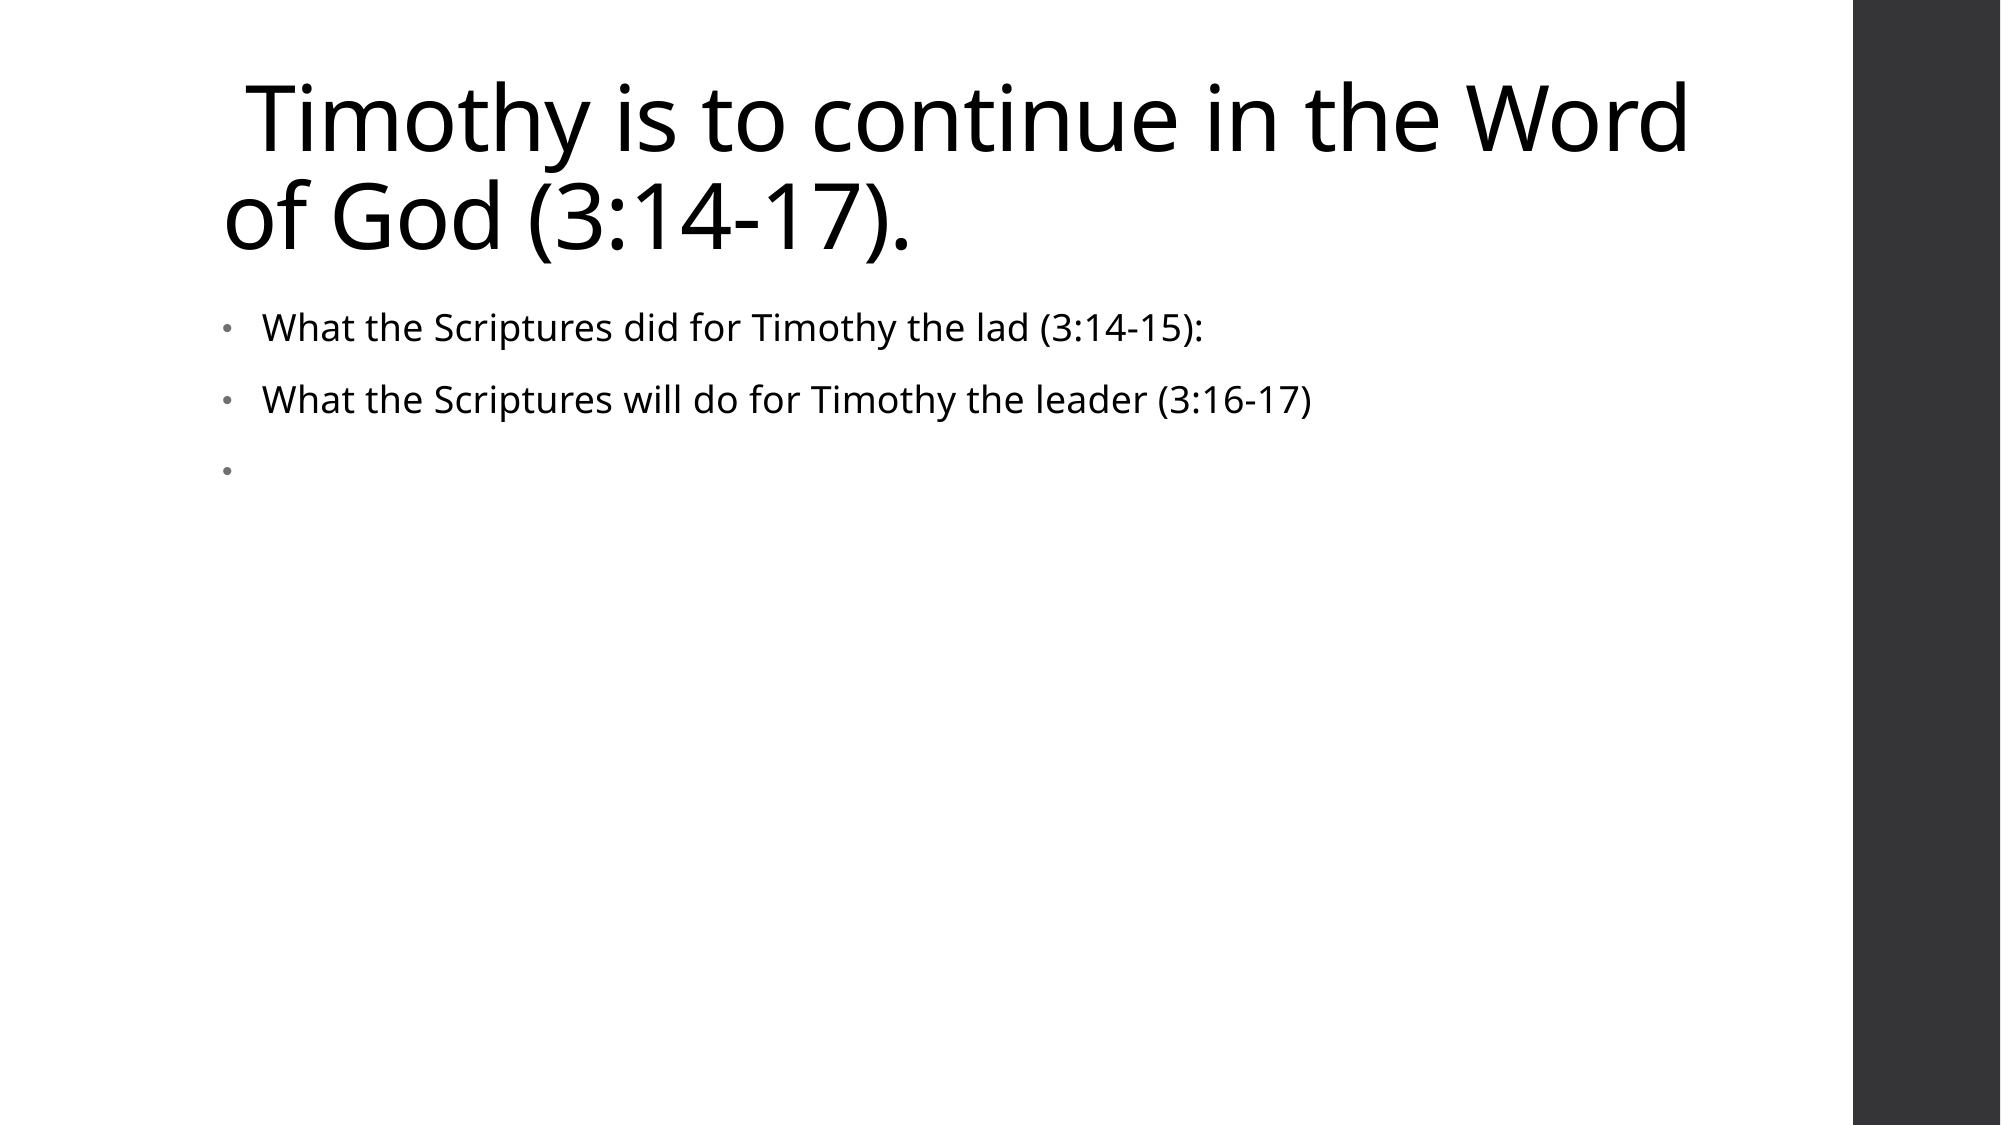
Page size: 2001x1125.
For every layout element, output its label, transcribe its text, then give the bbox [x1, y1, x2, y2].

list What the Scriptures did for Timothy the lad (3:14-15): What the Scriptures will do for Timothy the leader (3:16-17) [206, 299, 1617, 1014]
title Timothy is to continue in the Word of God (3:14-17). [206, 60, 1797, 278]
